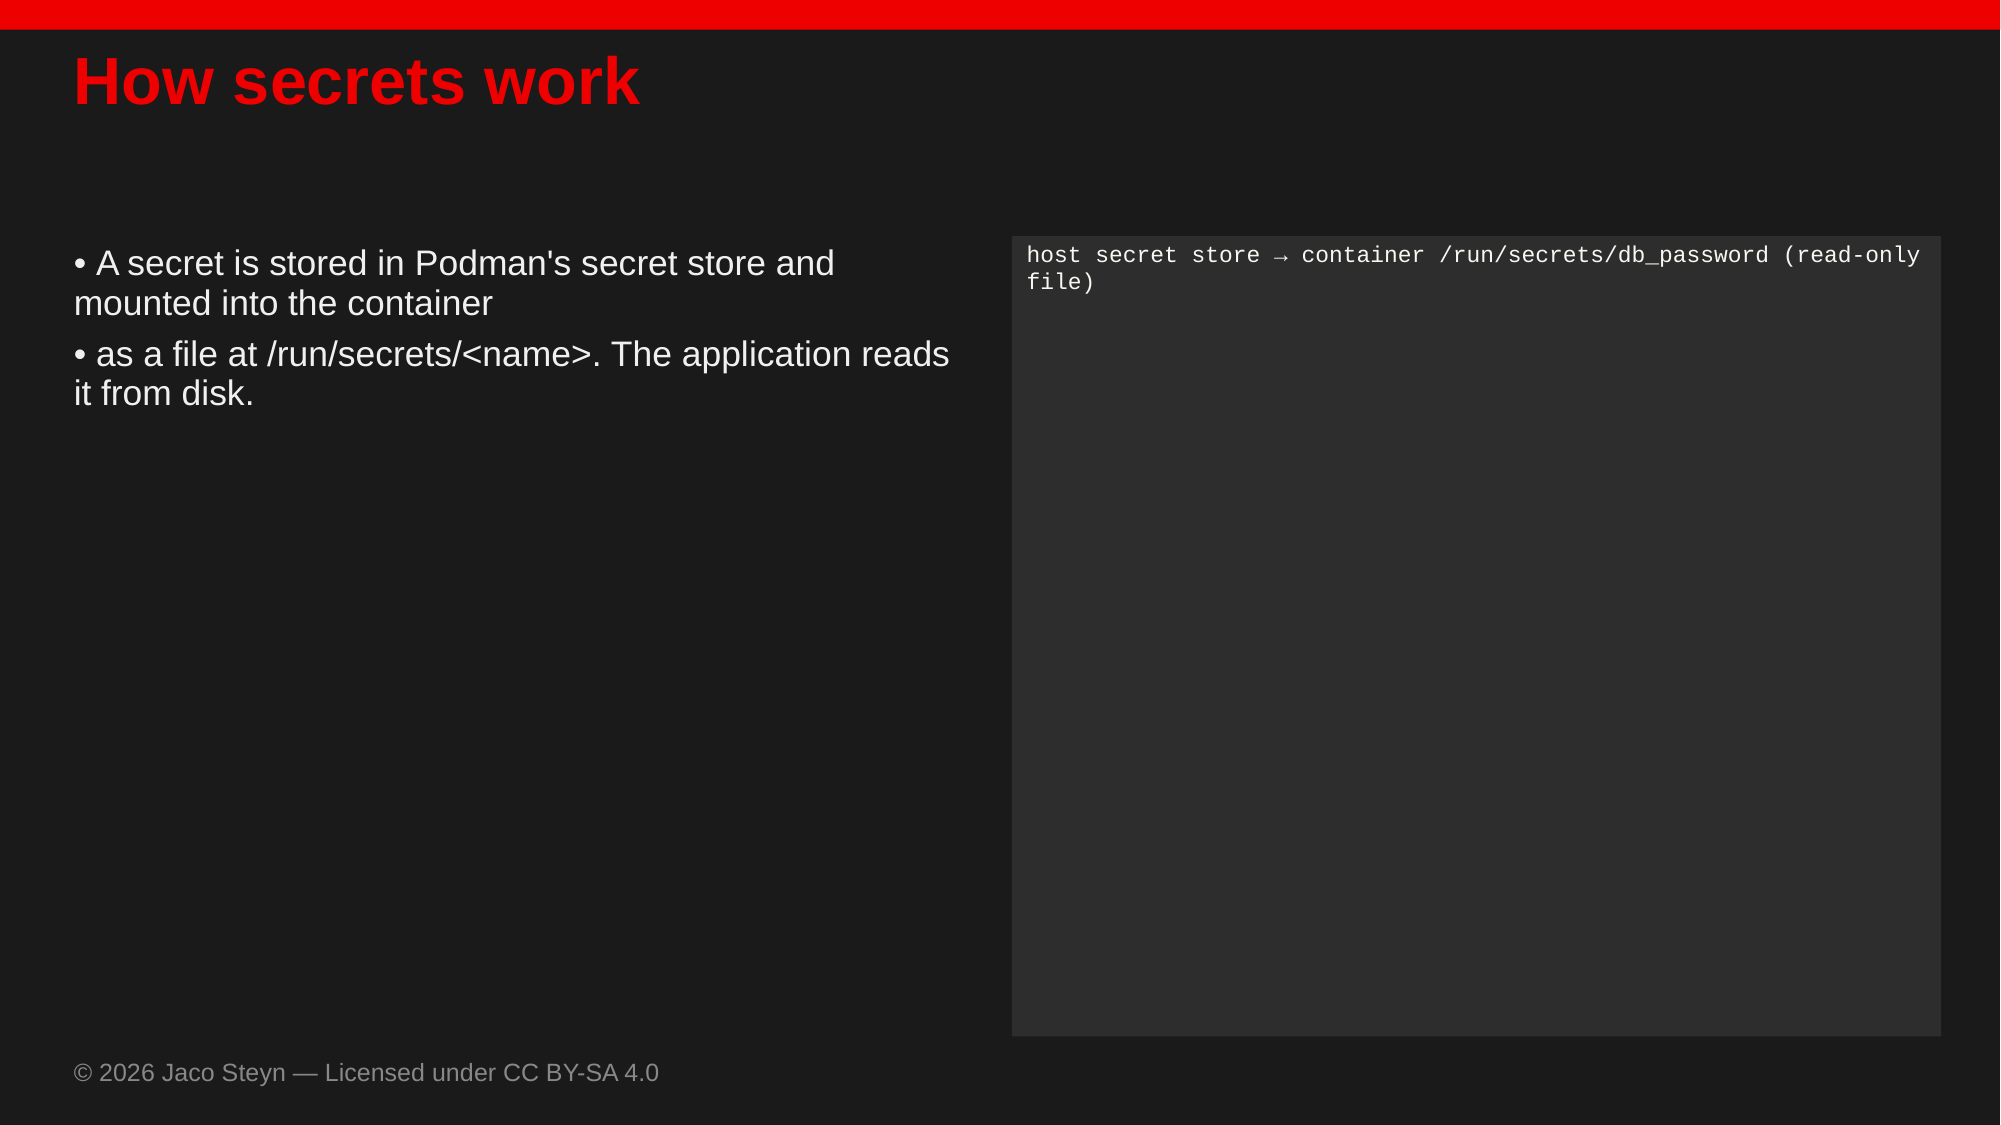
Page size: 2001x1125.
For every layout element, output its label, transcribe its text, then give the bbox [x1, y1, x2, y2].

text_box How secrets work [59, 36, 1942, 208]
text_box host secret store → container /run/secrets/db_password (read-only file) [1011, 236, 1942, 1037]
text_box © 2026 Jaco Steyn — Licensed under CC BY-SA 4.0 [59, 1051, 1942, 1093]
text_box • A secret is stored in Podman's secret store and mounted into the container • as a file at /run/secrets/<name>. The application reads it from disk. [59, 236, 989, 1037]
text_box [0, 0, 2001, 30]
